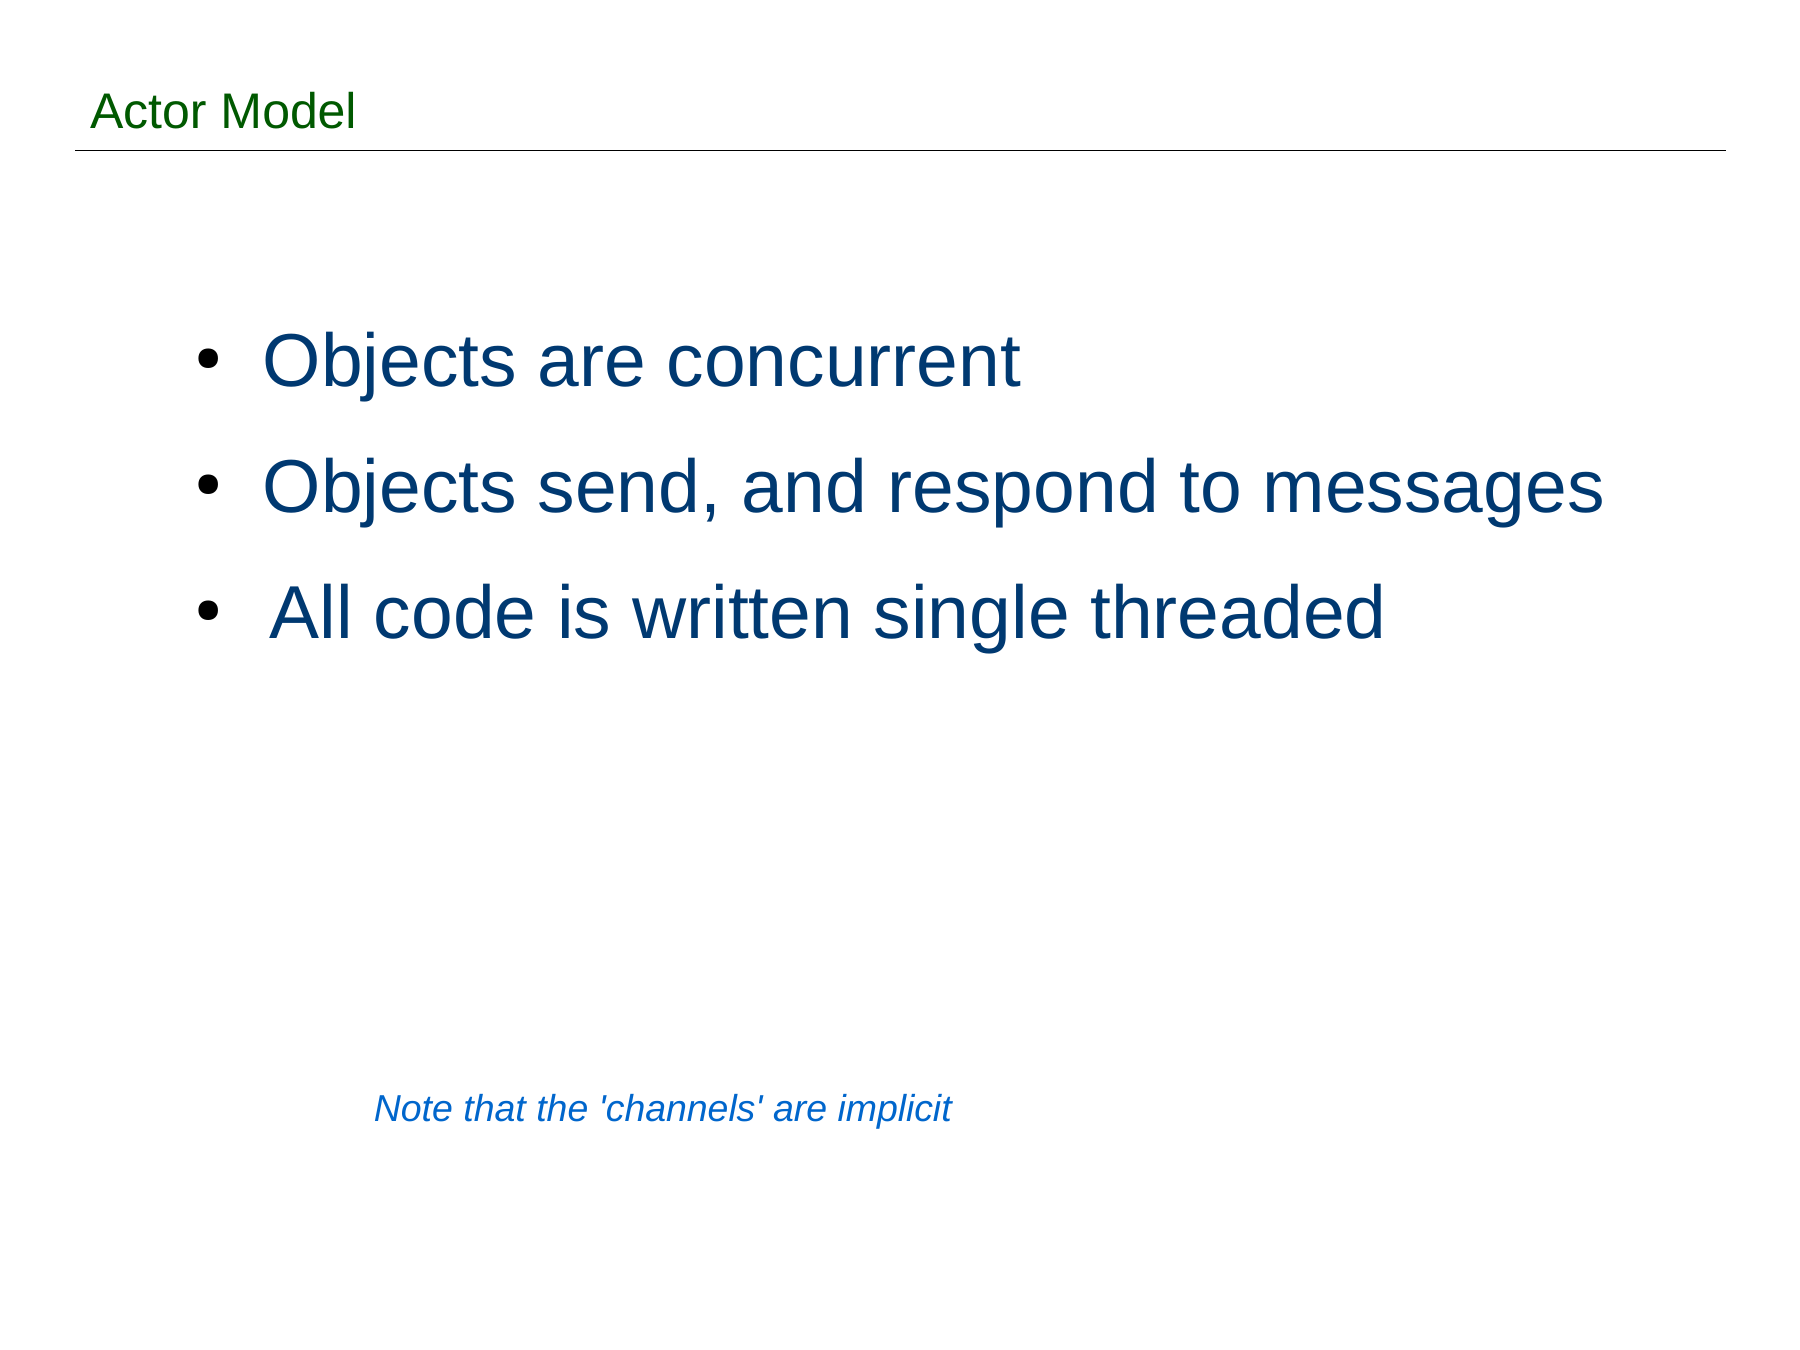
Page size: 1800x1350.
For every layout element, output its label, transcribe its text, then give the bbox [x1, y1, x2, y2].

text_box Note that the 'channels' are implicit [359, 1080, 1558, 1137]
text_box Objects are concurrent Objects send, and respond to messages All code is written single threaded [179, 269, 1800, 1081]
title Actor Model [90, 38, 1710, 147]
